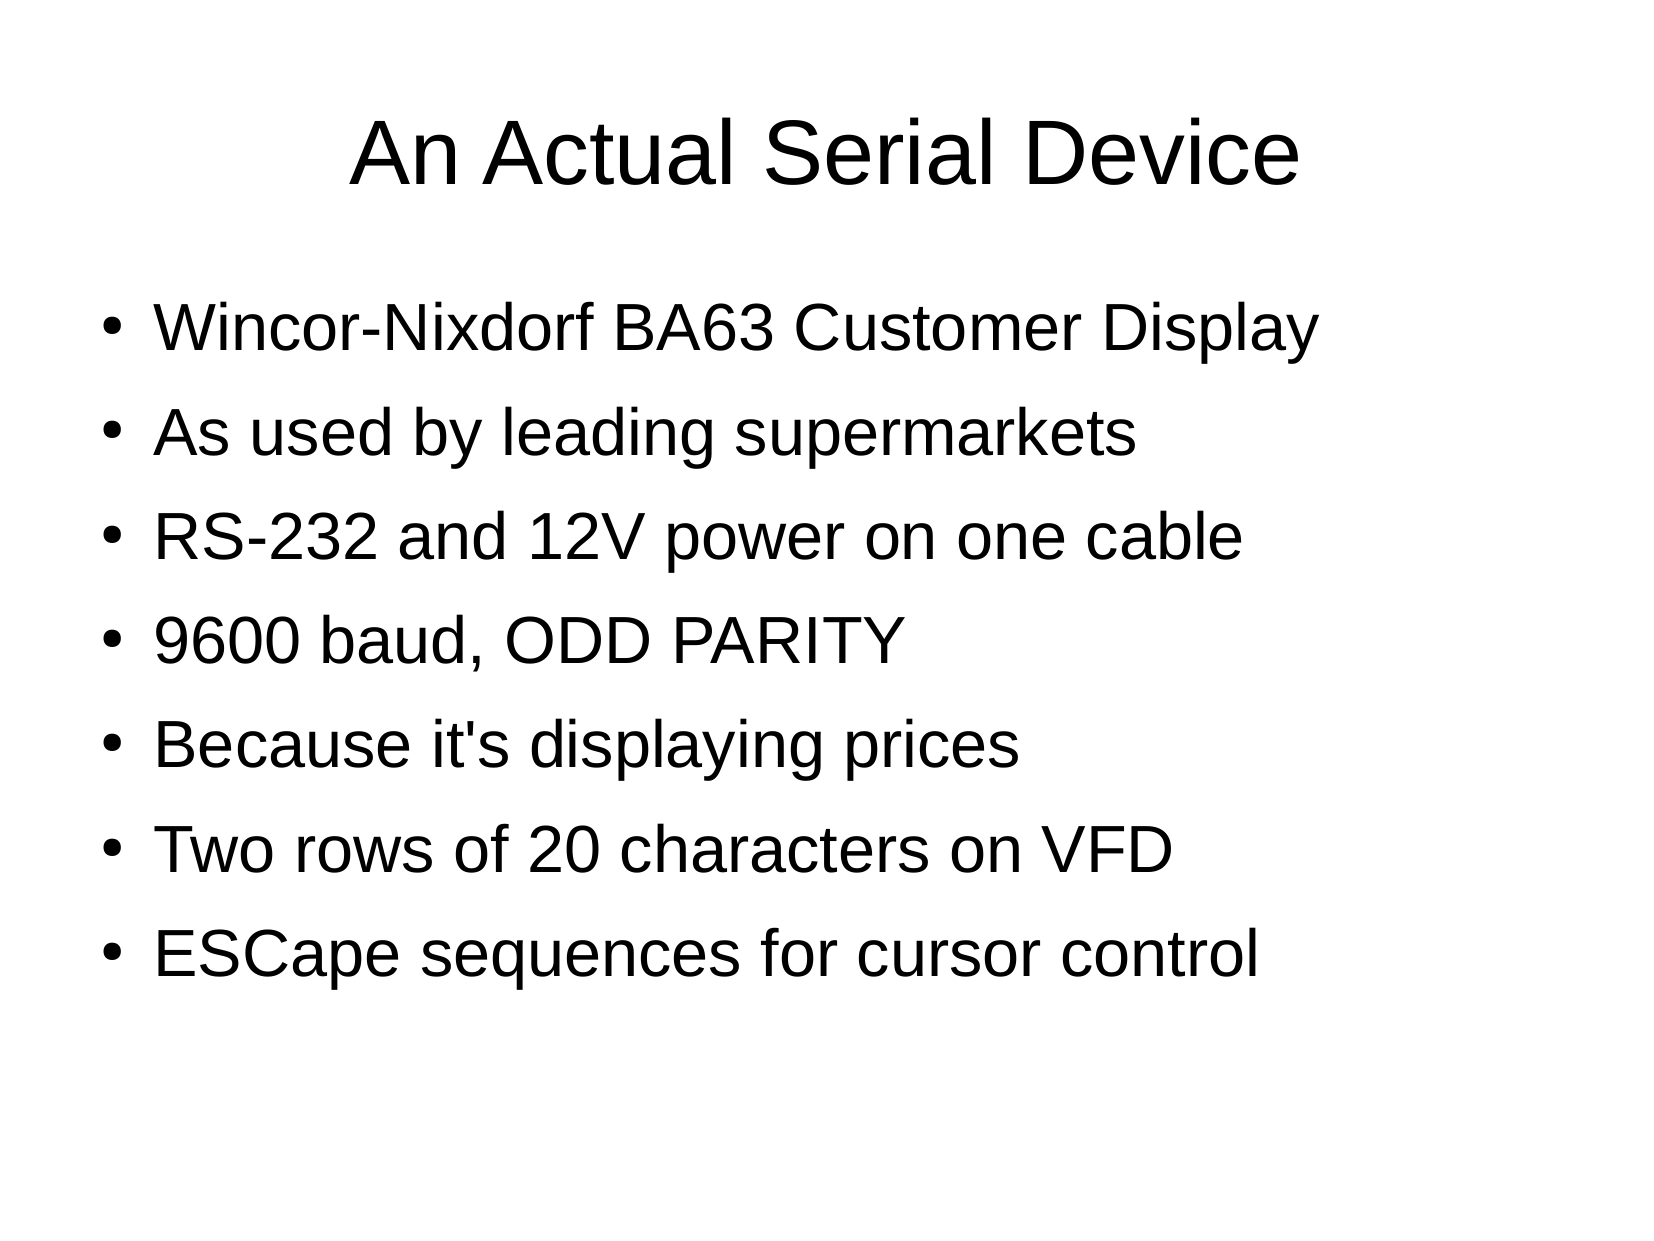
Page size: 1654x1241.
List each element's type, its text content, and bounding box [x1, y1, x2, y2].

list Wincor-Nixdorf BA63 Customer Display As used by leading supermarkets RS-232 and 12V power on one cable 9600 baud, ODD PARITY Because it's displaying prices Two rows of 20 characters on VFD ESCape sequences for cursor control [82, 290, 1538, 1010]
title An Actual Serial Device [82, 49, 1571, 257]
